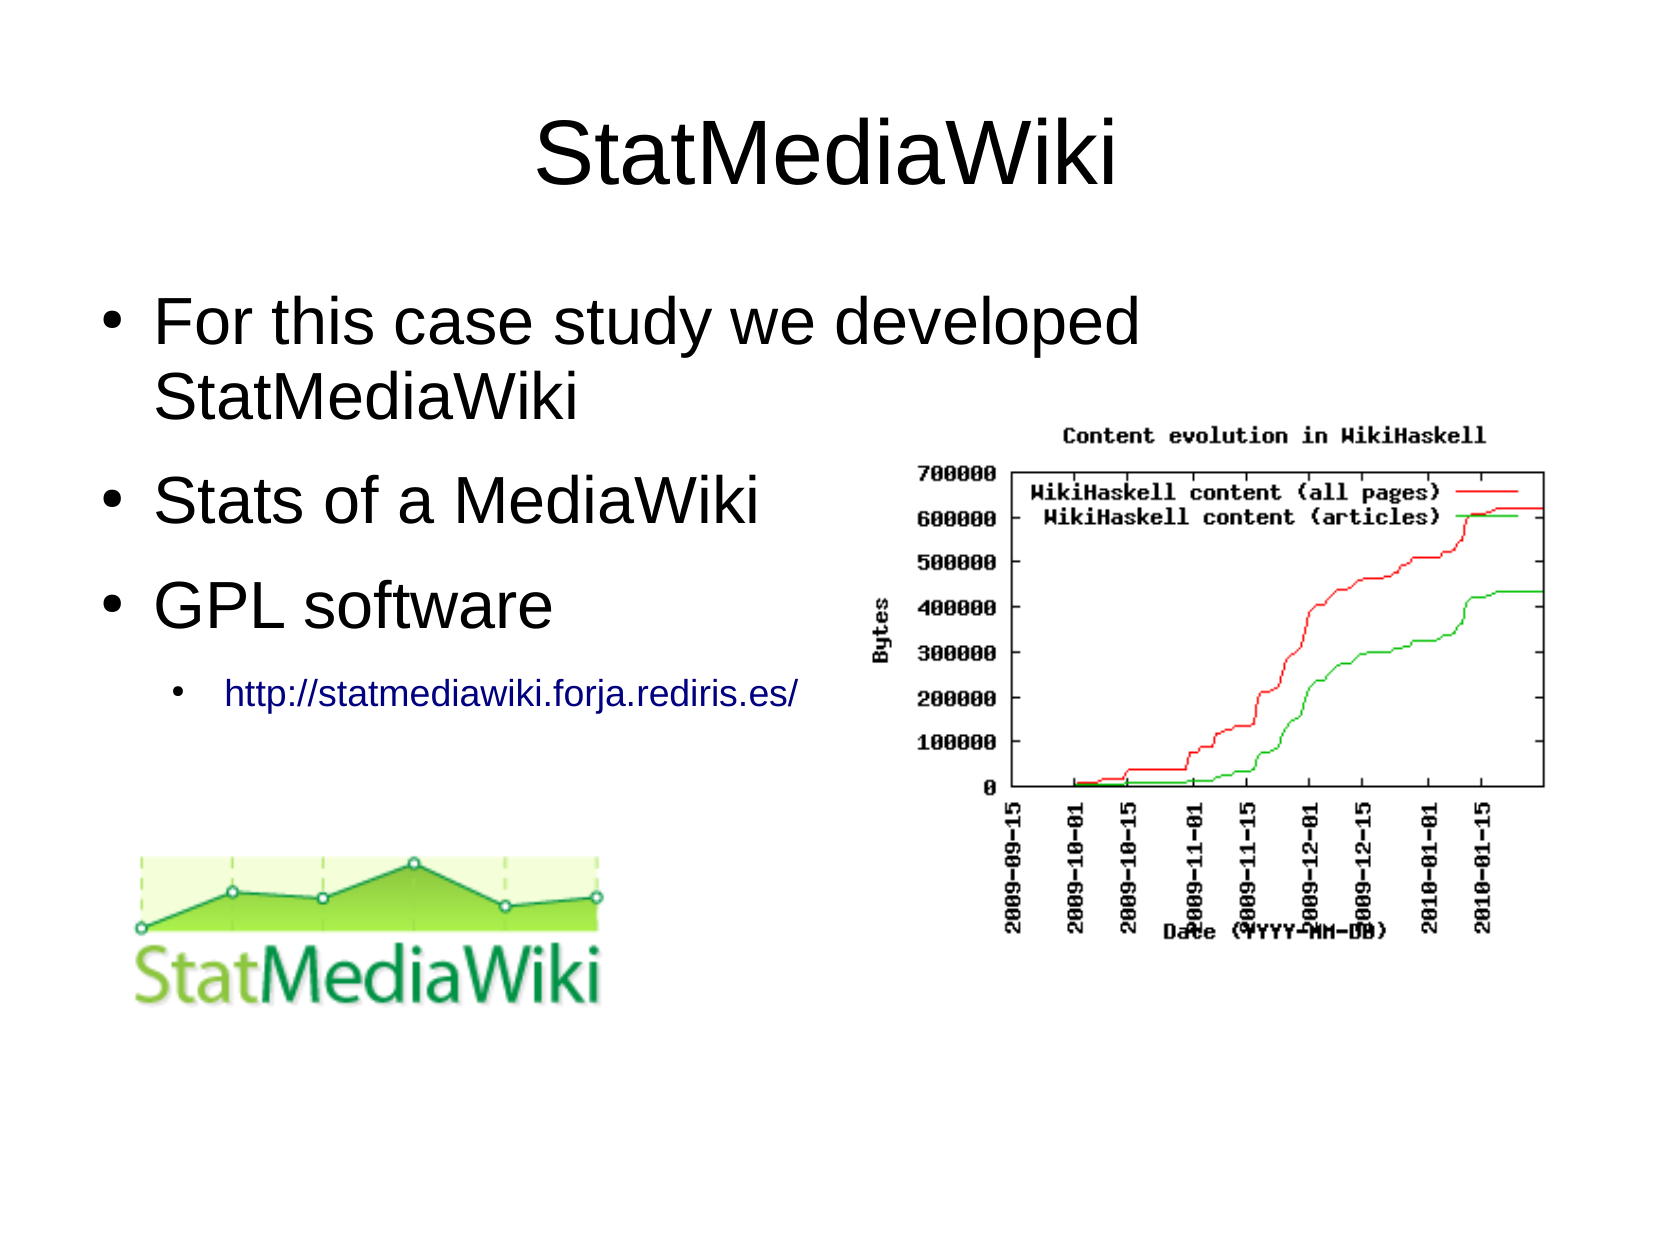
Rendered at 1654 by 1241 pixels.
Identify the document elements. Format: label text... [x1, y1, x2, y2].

list For this case study we developed StatMediaWiki Stats of a MediaWiki GPL software http://statmediawiki.forja.rediris.es/ [82, 284, 1571, 1103]
title StatMediaWiki [82, 49, 1571, 257]
picture [103, 826, 621, 1025]
picture [856, 400, 1583, 945]
